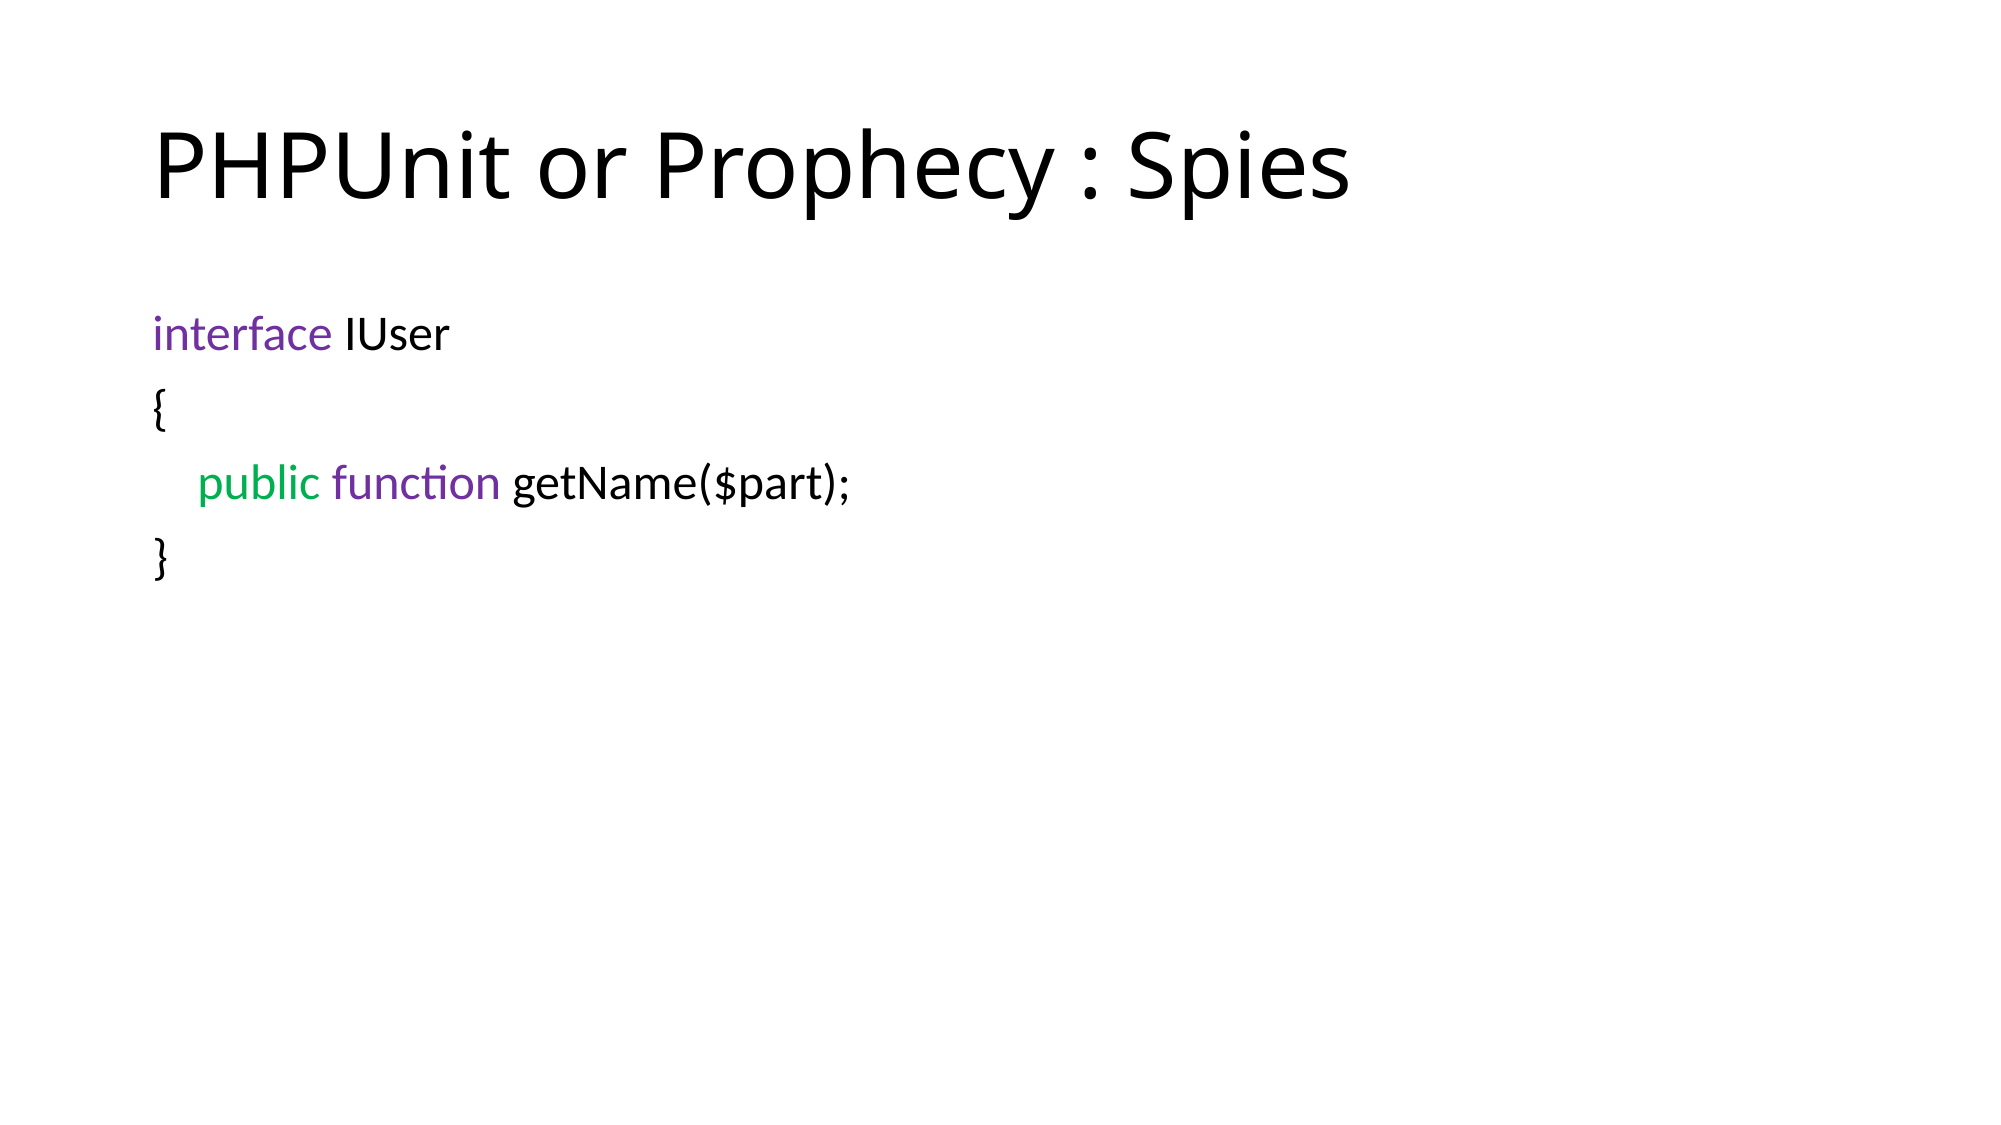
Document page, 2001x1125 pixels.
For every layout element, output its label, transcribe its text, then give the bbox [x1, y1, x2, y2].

title PHPUnit or Prophecy : Spies [137, 59, 1863, 278]
list interface IUser { public function getName($part); } [137, 299, 1863, 1014]
